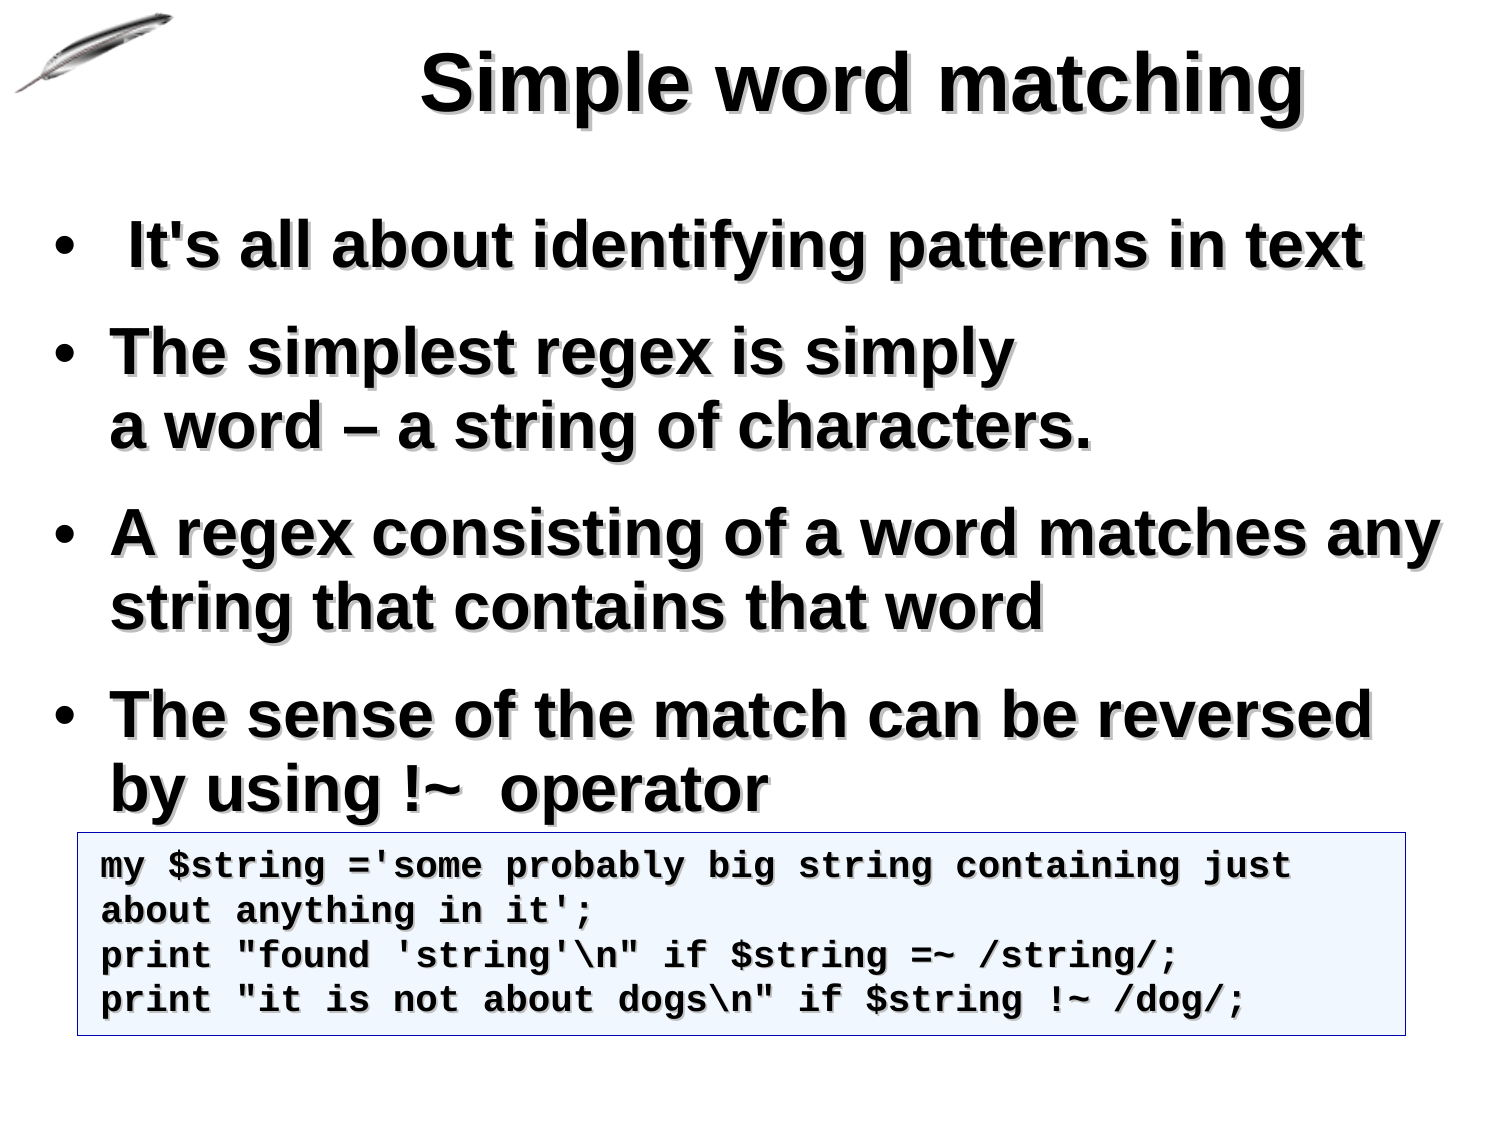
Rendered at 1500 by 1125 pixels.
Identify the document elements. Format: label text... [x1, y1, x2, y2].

title Simple word matching [419, 0, 1459, 176]
text_box my $string ='some probably big string containing just about anything in it'; print "found 'string'\n" if $string =~ /string/; print "it is not about dogs\n" if $string !~ /dog/; [76, 832, 1406, 1035]
picture [11, 11, 179, 95]
list It's all about identifying patterns in text The simplest regex is simply a word – a string of characters. A regex consisting of a word matches any string that contains that word The sense of the match can be reversed by using !~ operator [53, 207, 1447, 1084]
